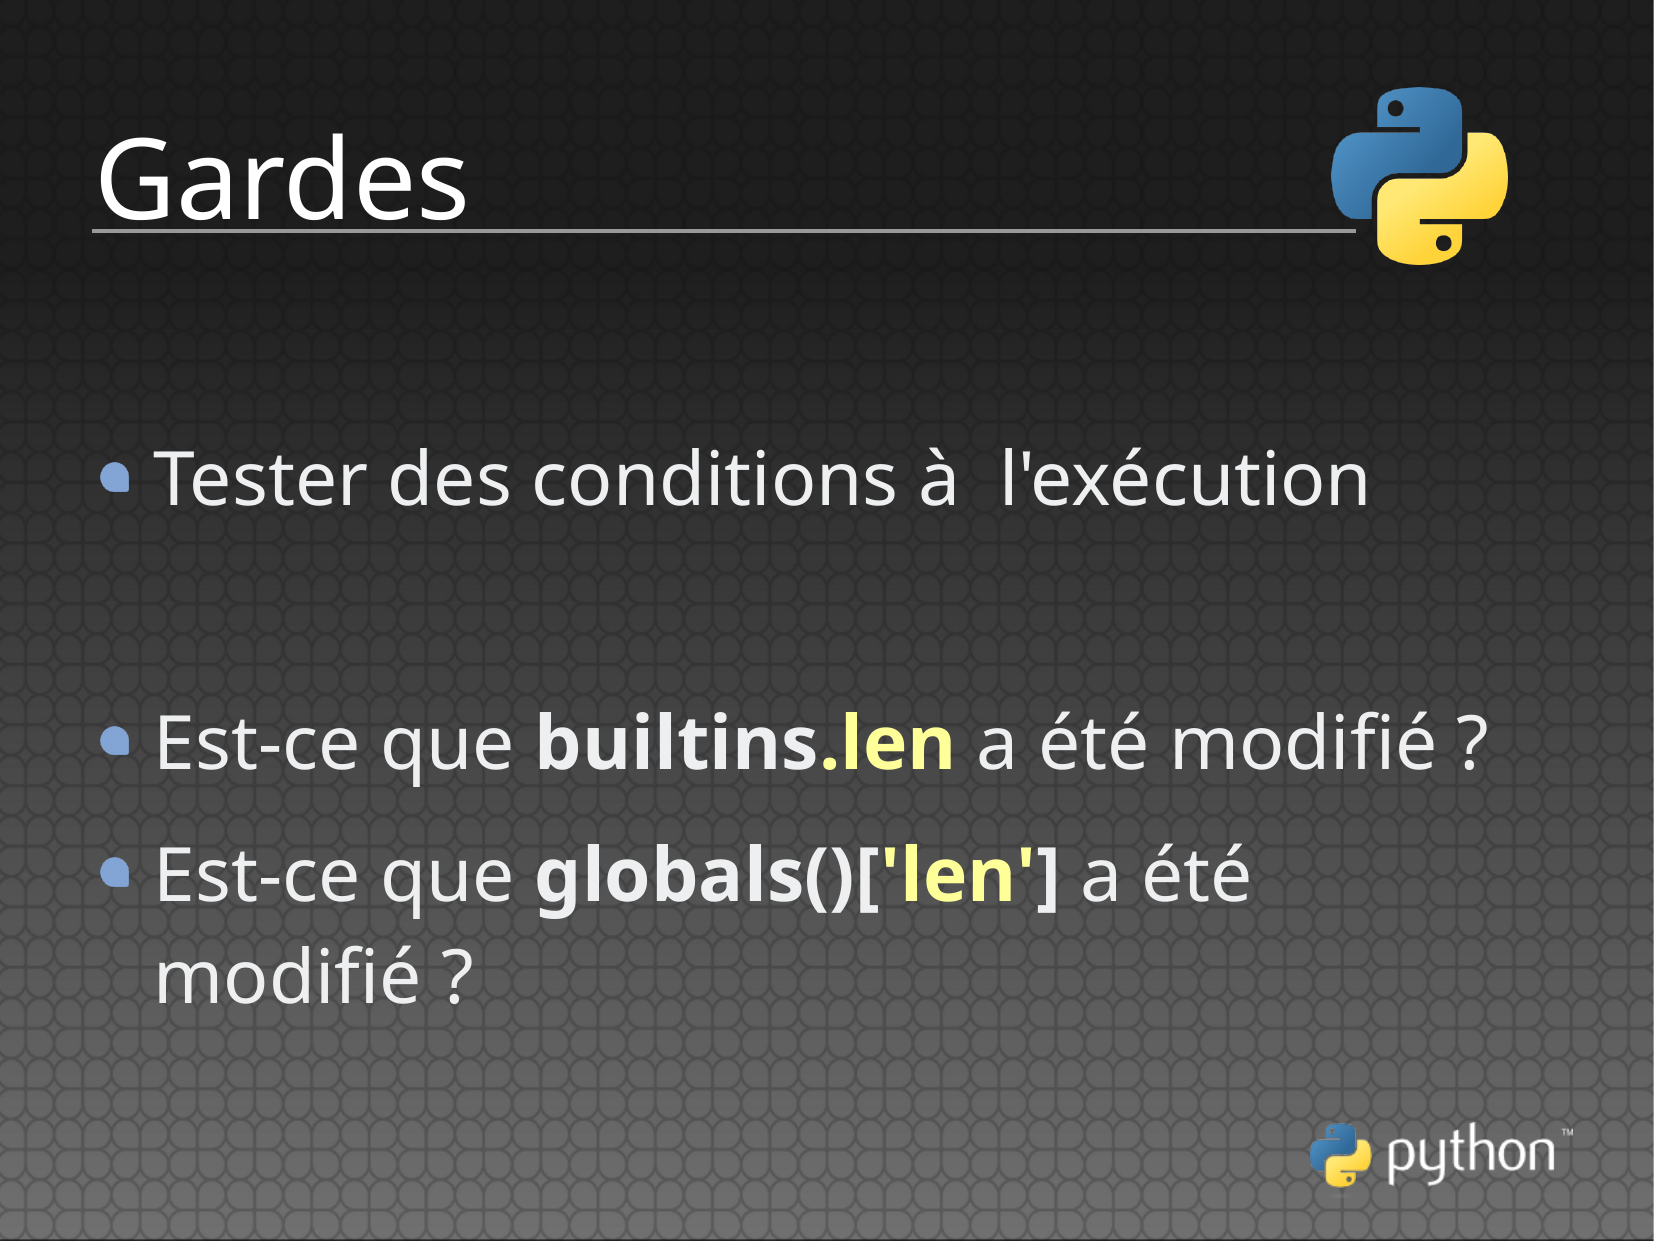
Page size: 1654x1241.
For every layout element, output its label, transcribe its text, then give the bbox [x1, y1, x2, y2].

picture [0, 0, 1654, 1241]
list Tester des conditions à l'exécution Est-ce que builtins.len a été modifié ? Est-ce que globals()['len'] a été modifié ? [82, 293, 1571, 1034]
title Gardes [94, 100, 1426, 251]
